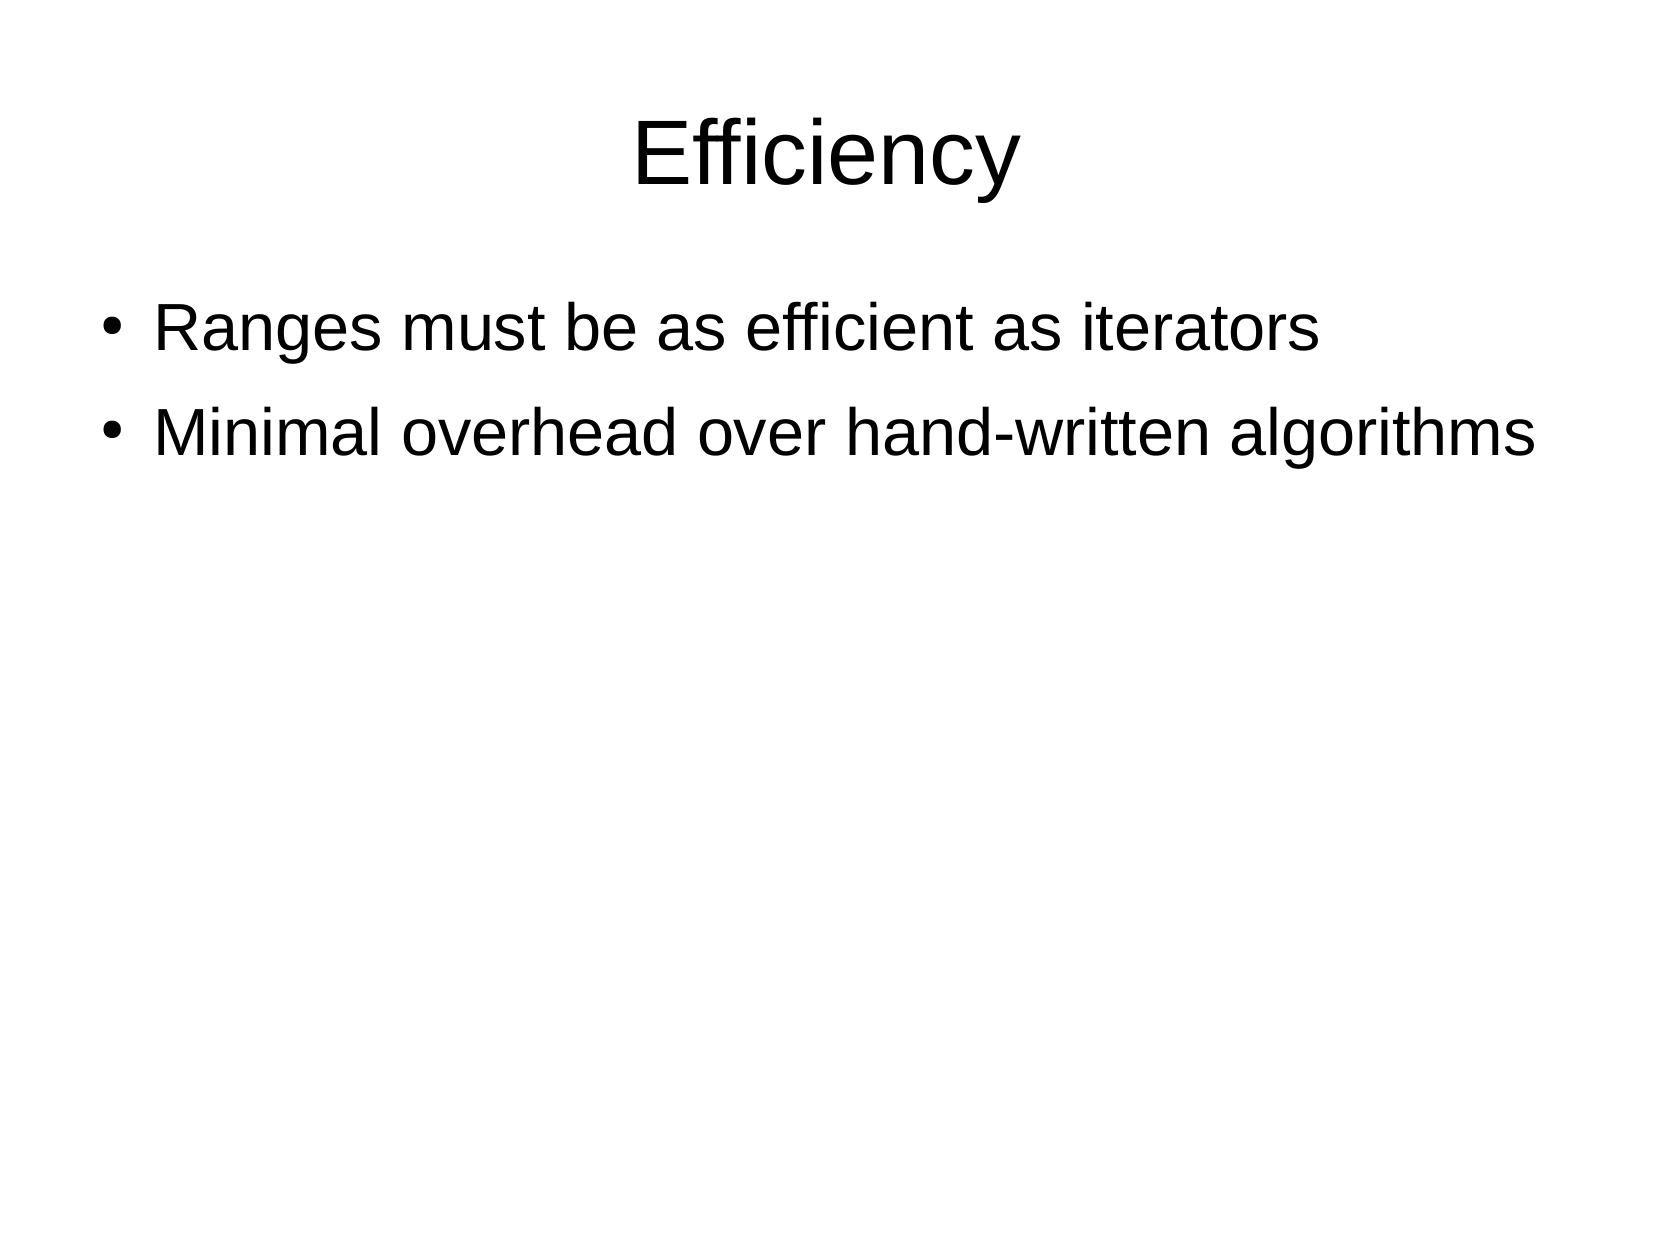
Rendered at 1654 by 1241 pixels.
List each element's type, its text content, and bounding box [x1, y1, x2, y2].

list Ranges must be as efficient as iterators Minimal overhead over hand-written algorithms [82, 290, 1571, 1010]
title Efficiency [82, 49, 1571, 257]
